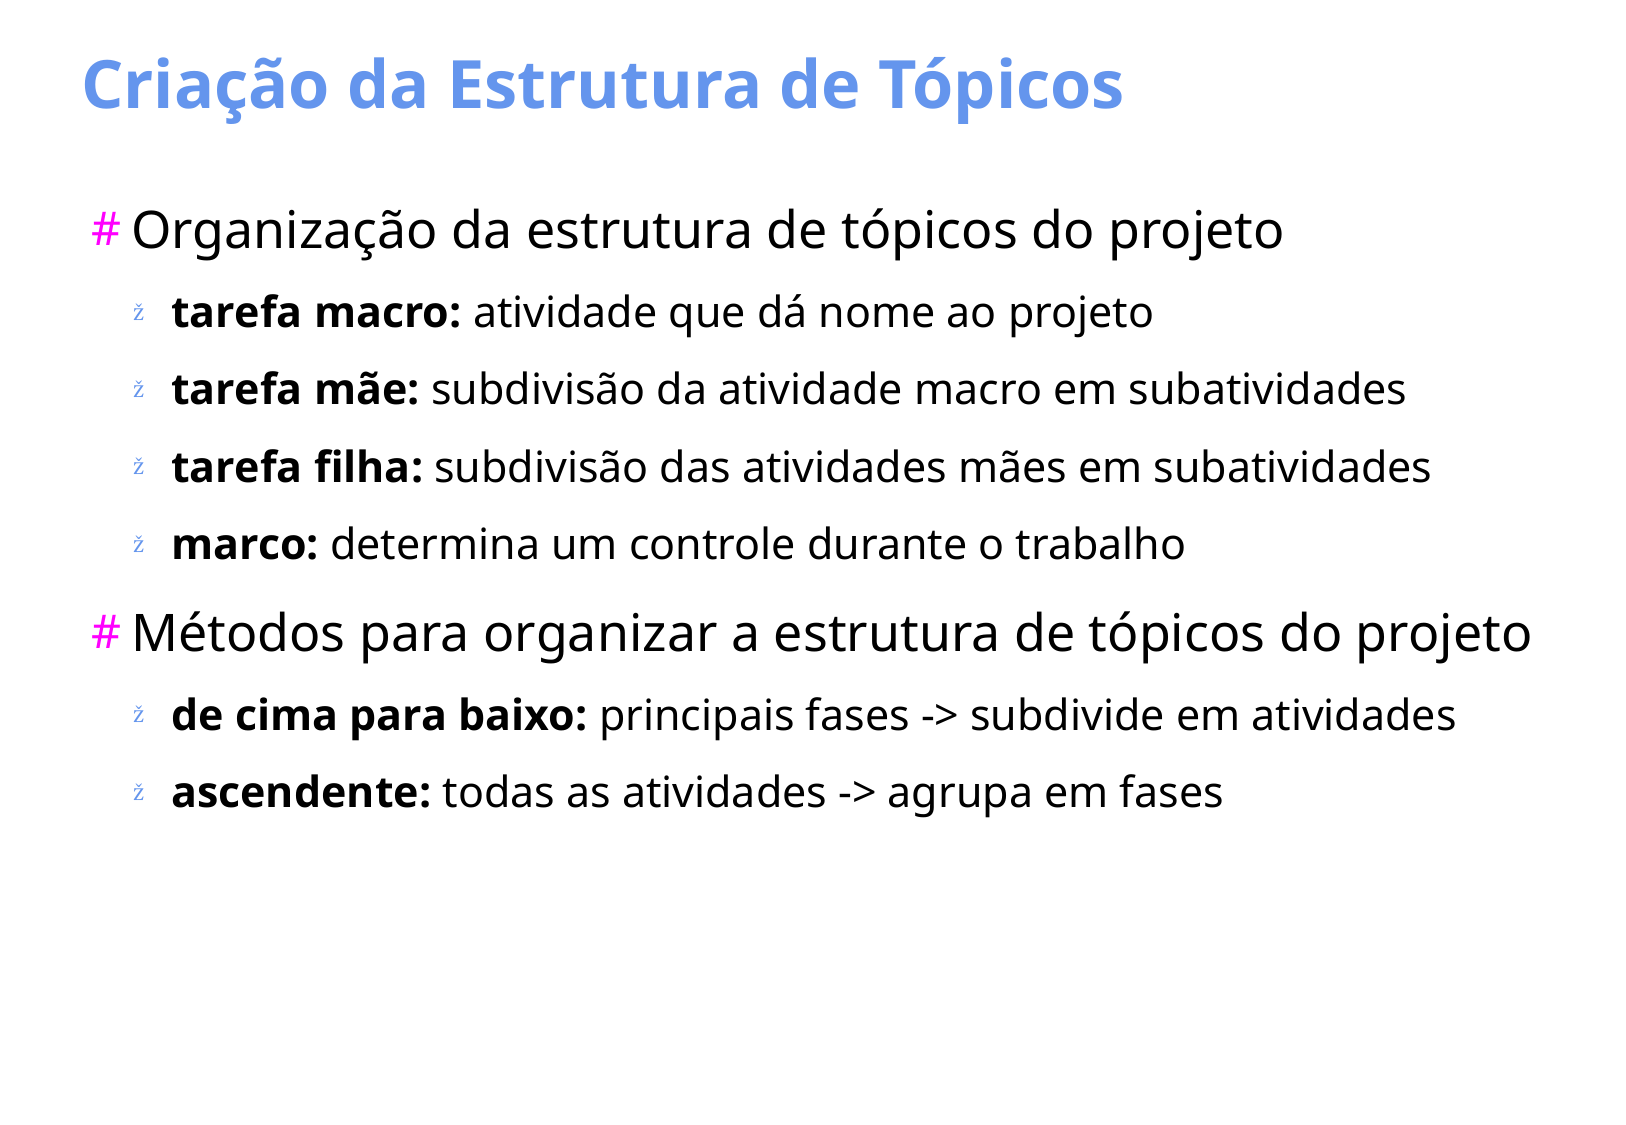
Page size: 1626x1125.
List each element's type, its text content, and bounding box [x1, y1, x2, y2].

list Organização da estrutura de tópicos do projeto tarefa macro: atividade que dá nome ao projeto tarefa mãe: subdivisão da atividade macro em subatividades tarefa filha: subdivisão das atividades mães em subatividades marco: determina um controle durante o trabalho Métodos para organizar a estrutura de tópicos do projeto de cima para baixo: principais fases -> subdivide em atividades ascendente: todas as atividades -> agrupa em fases [81, 165, 1544, 1016]
title Criação da Estrutura de Tópicos [81, 41, 1544, 122]
